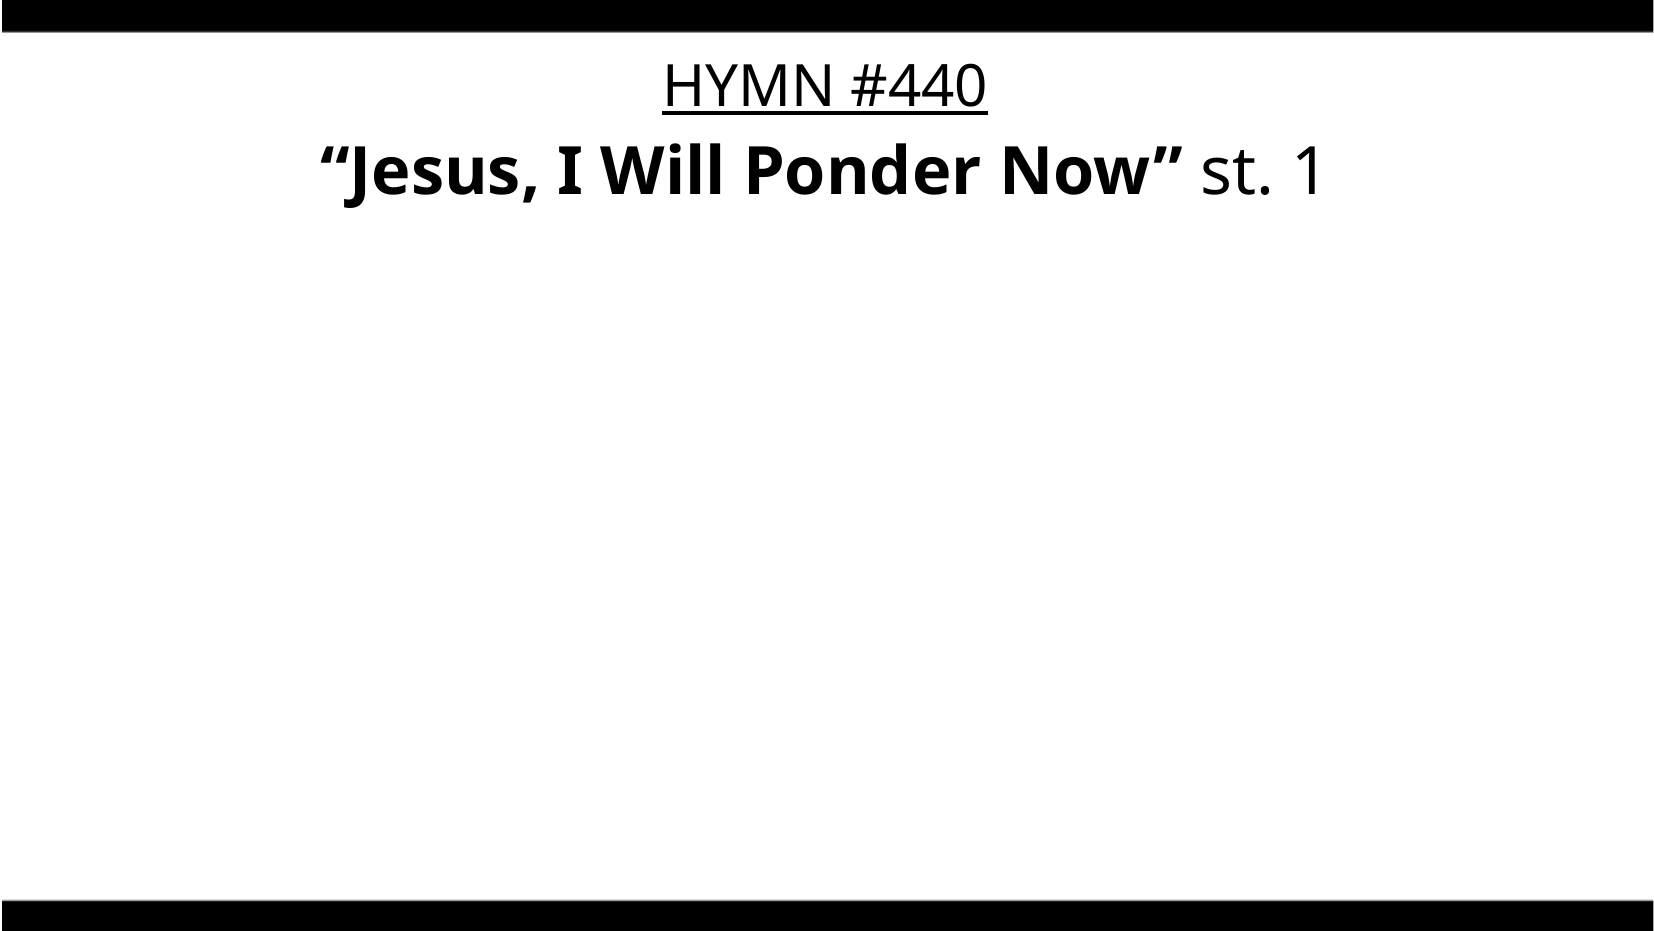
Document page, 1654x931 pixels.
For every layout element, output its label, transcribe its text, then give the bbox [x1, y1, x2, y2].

picture [2, 0, 1654, 931]
text_box Hymn #440 “Jesus, I Will Ponder Now” st. 1 [75, 36, 1576, 241]
